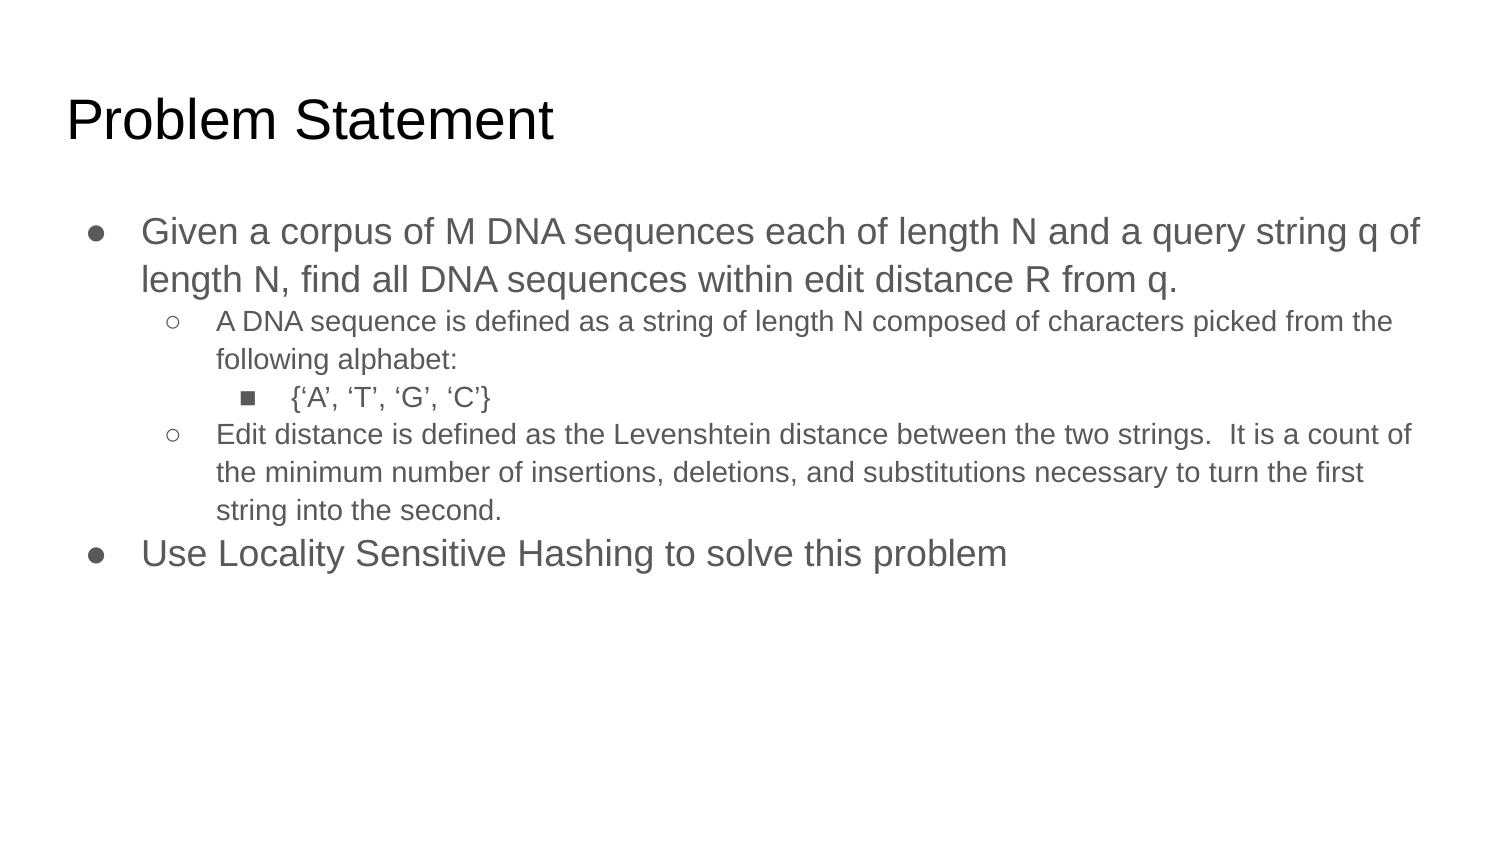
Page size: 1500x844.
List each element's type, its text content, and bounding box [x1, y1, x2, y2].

list Given a corpus of M DNA sequences each of length N and a query string q of length N, find all DNA sequences within edit distance R from q. A DNA sequence is defined as a string of length N composed of characters picked from the following alphabet: {‘A’, ‘T’, ‘G’, ‘C’} Edit distance is defined as the Levenshtein distance between the two strings. It is a count of the minimum number of insertions, deletions, and substitutions necessary to turn the first string into the second. Use Locality Sensitive Hashing to solve this problem [51, 189, 1449, 750]
title Problem Statement [51, 72, 1449, 167]
